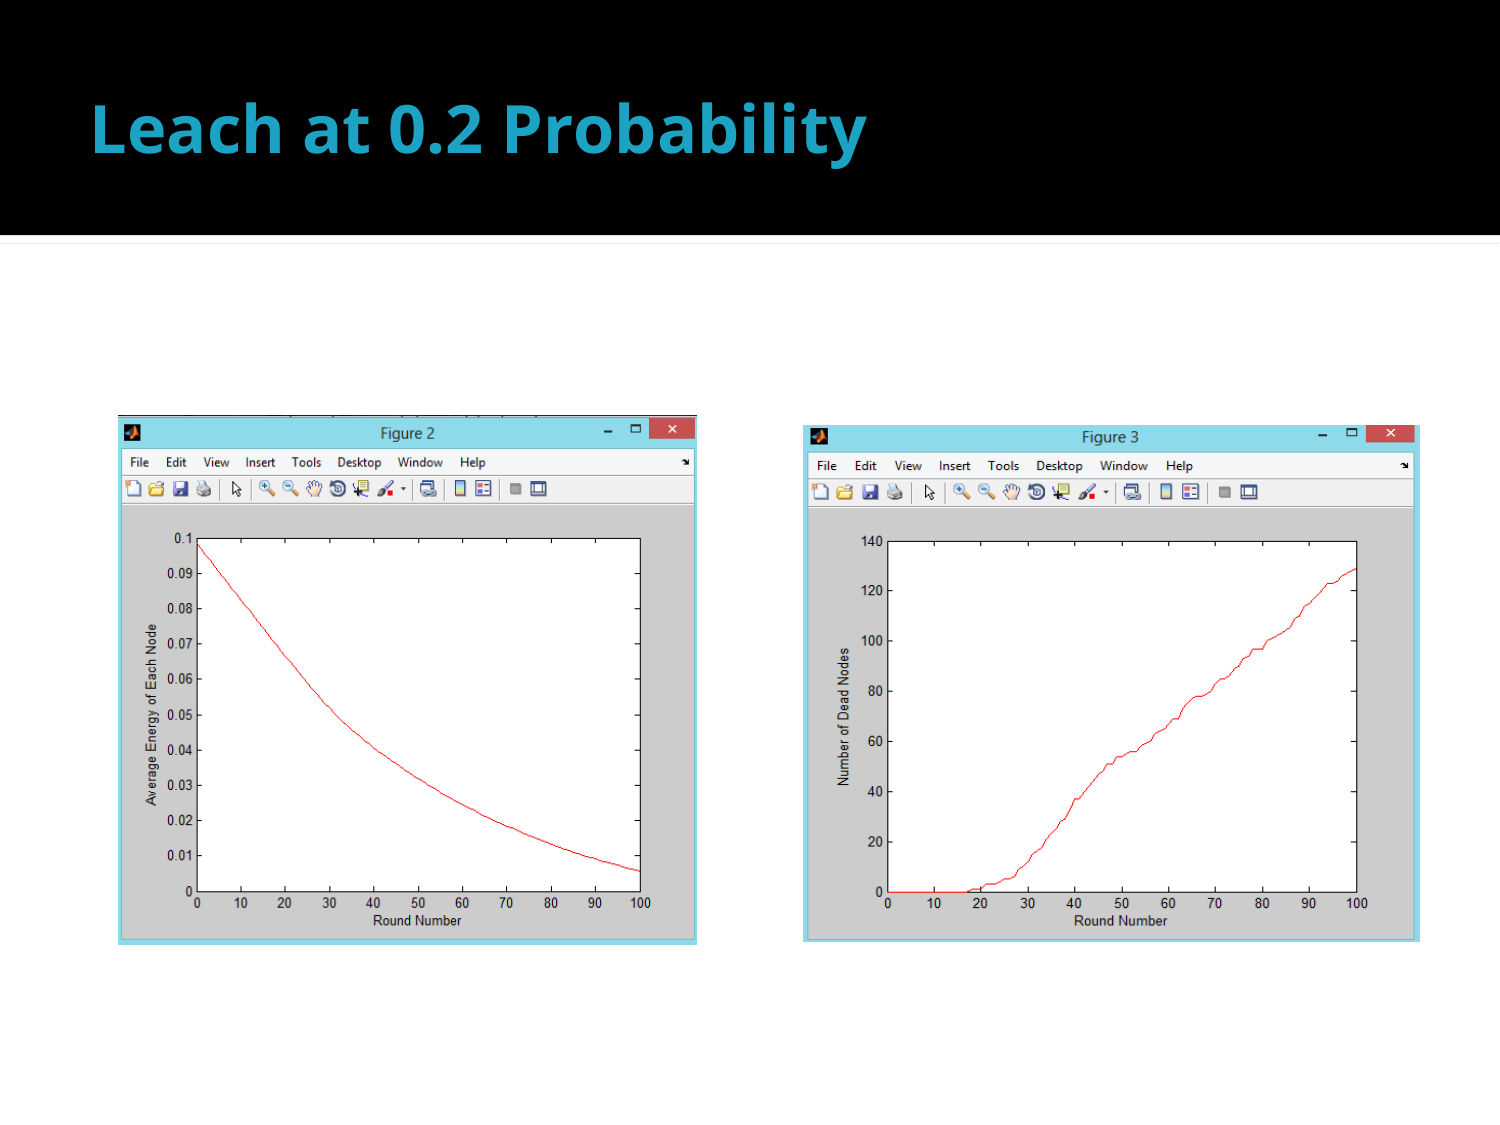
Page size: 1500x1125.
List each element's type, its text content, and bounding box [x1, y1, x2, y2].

picture [803, 425, 1420, 942]
title Leach at 0.2 Probability [74, 24, 1425, 230]
picture [118, 415, 697, 945]
